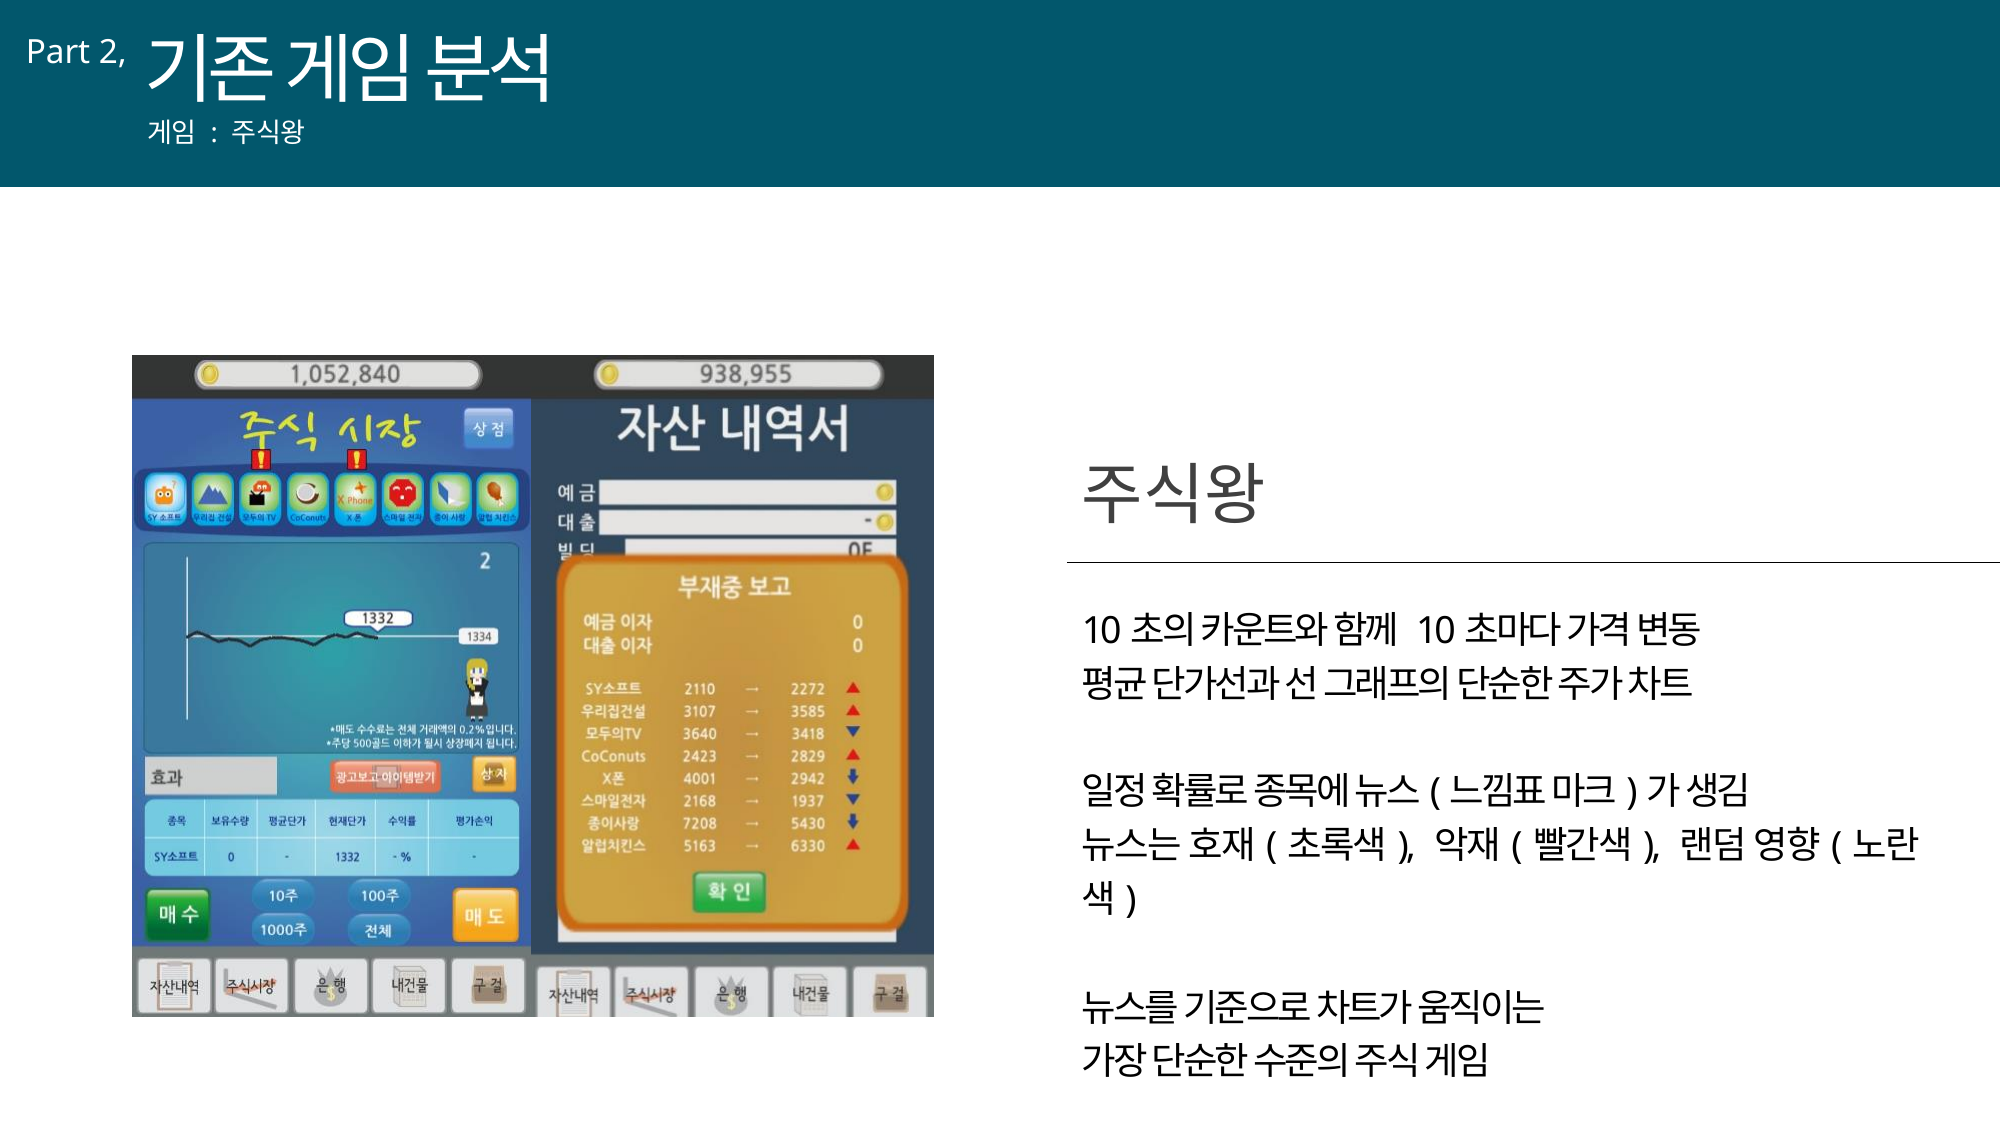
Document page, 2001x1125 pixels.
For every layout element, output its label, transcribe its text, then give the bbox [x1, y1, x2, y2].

text_box Part 2, [10, 23, 148, 79]
text_box 기존 게임 분석 [129, 13, 618, 120]
text_box 주식왕 [1066, 443, 1300, 540]
text_box 게임 : 주식왕 [132, 108, 322, 157]
picture [132, 355, 934, 1017]
text_box [0, 0, 2000, 187]
text_box 10초의 카운트와 함께 10초마다 가격 변동 평균 단가선과 선 그래프의 단순한 주가 차트 일정 확률로 종목에 뉴스(느낌표 마크)가 생김 뉴스는 호재(초록색), 악재(빨간색), 랜덤 영향(노란색) 뉴스를 기준으로 차트가 움직이는 가장 단순한 수준의 주식 게임 [1066, 589, 1932, 1036]
